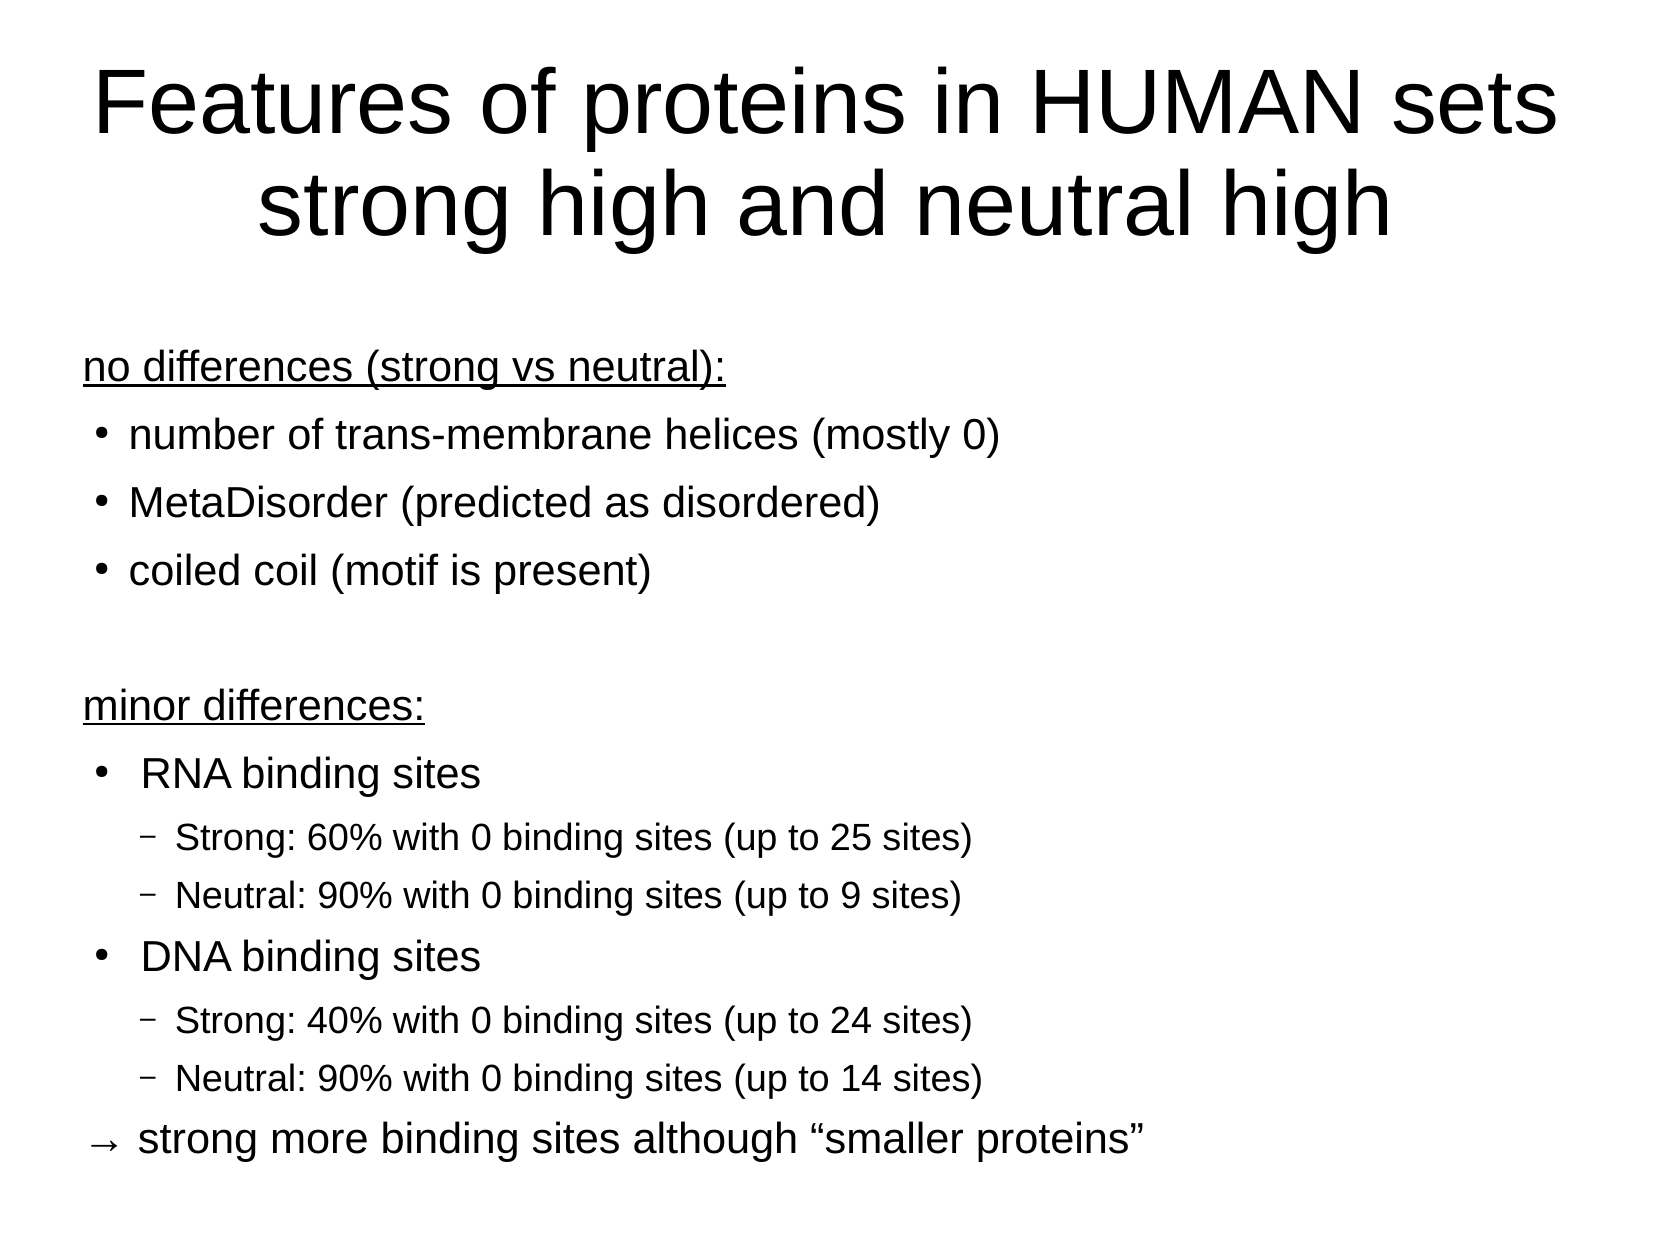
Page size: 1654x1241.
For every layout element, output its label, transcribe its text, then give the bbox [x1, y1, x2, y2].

list no differences (strong vs neutral): number of trans-membrane helices (mostly 0) MetaDisorder (predicted as disordered) coiled coil (motif is present) minor differences: RNA binding sites Strong: 60% with 0 binding sites (up to 25 sites) Neutral: 90% with 0 binding sites (up to 9 sites) DNA binding sites Strong: 40% with 0 binding sites (up to 24 sites) Neutral: 90% with 0 binding sites (up to 14 sites) → strong more binding sites although “smaller proteins” [82, 342, 1571, 1170]
title Features of proteins in HUMAN sets strong high and neutral high [82, 49, 1571, 257]
